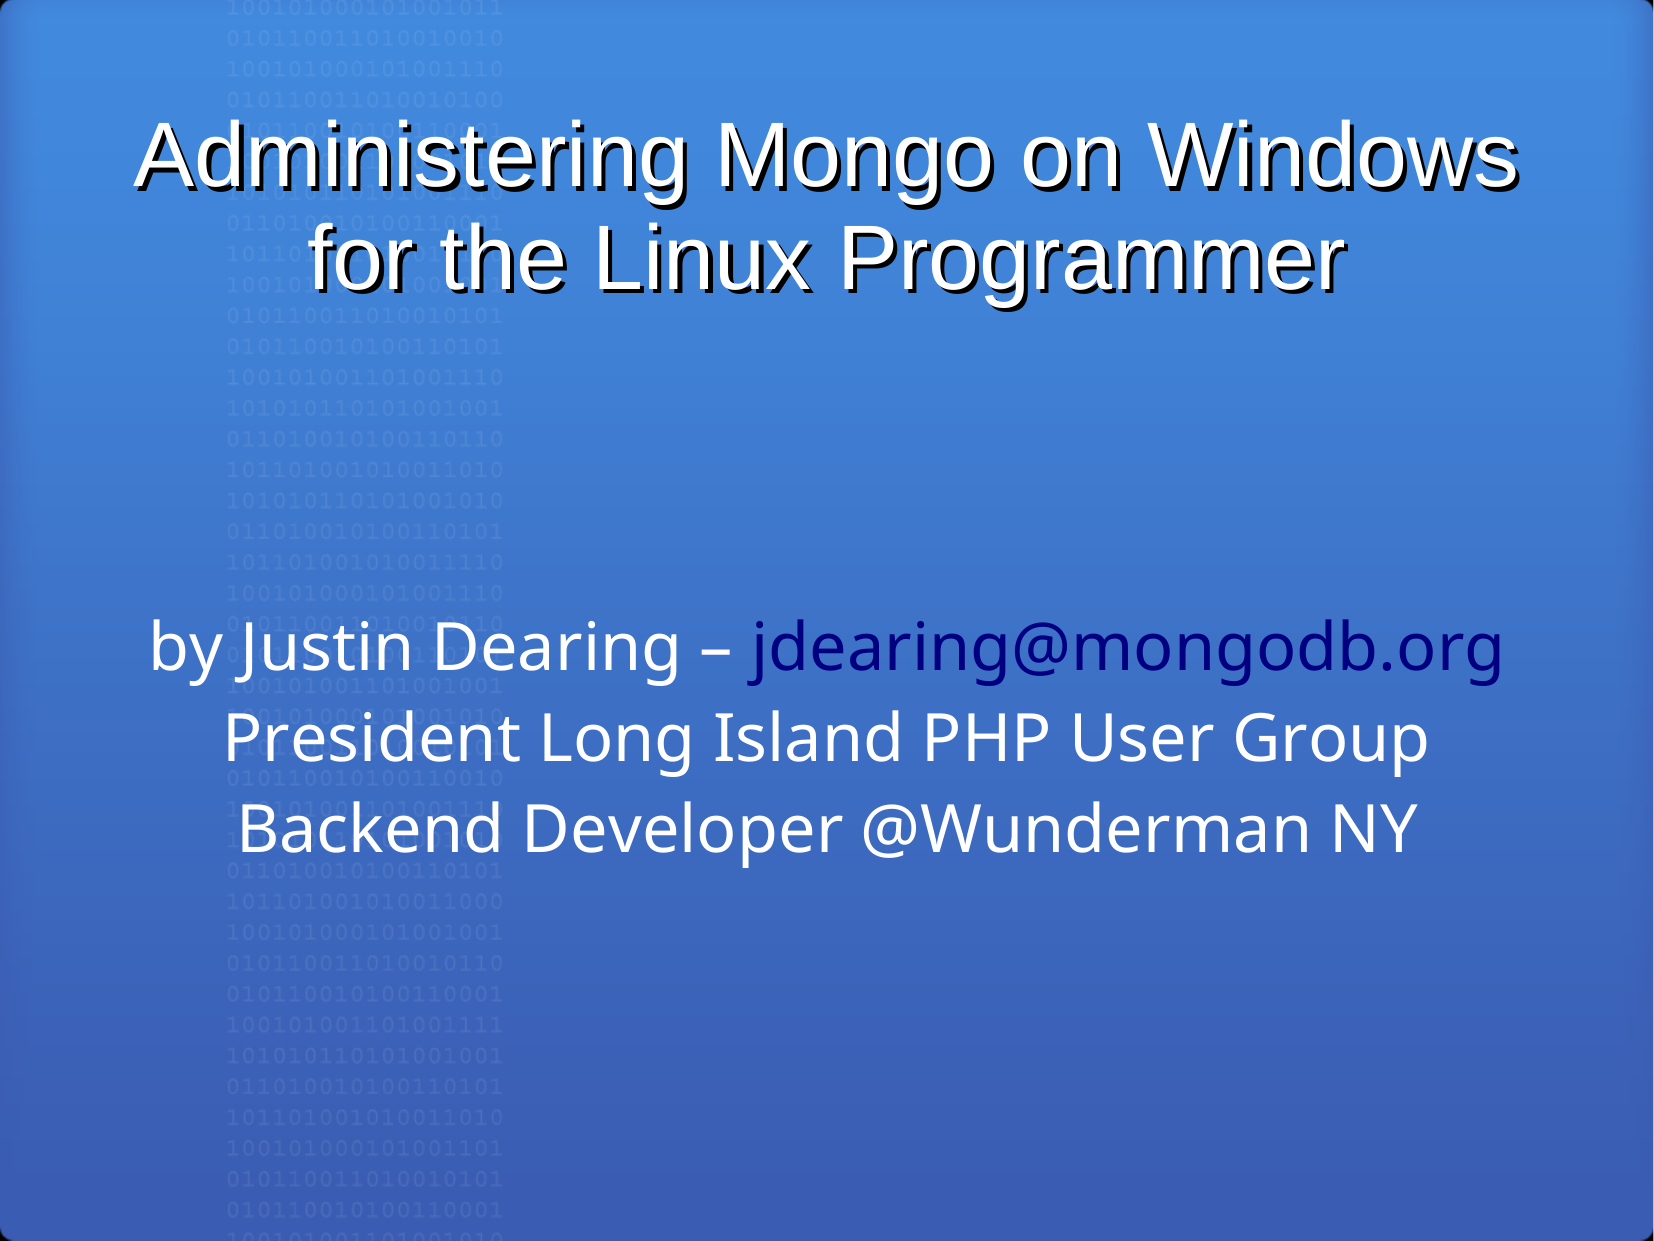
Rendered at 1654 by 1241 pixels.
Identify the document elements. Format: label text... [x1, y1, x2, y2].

title Administering Mongo on Windows for the Linux Programmer [121, 102, 1534, 311]
picture [0, 0, 1654, 1241]
subtitle by Justin Dearing – jdearing@mongodb.org President Long Island PHP User Group Backend Developer @Wunderman NY [121, 344, 1534, 1127]
